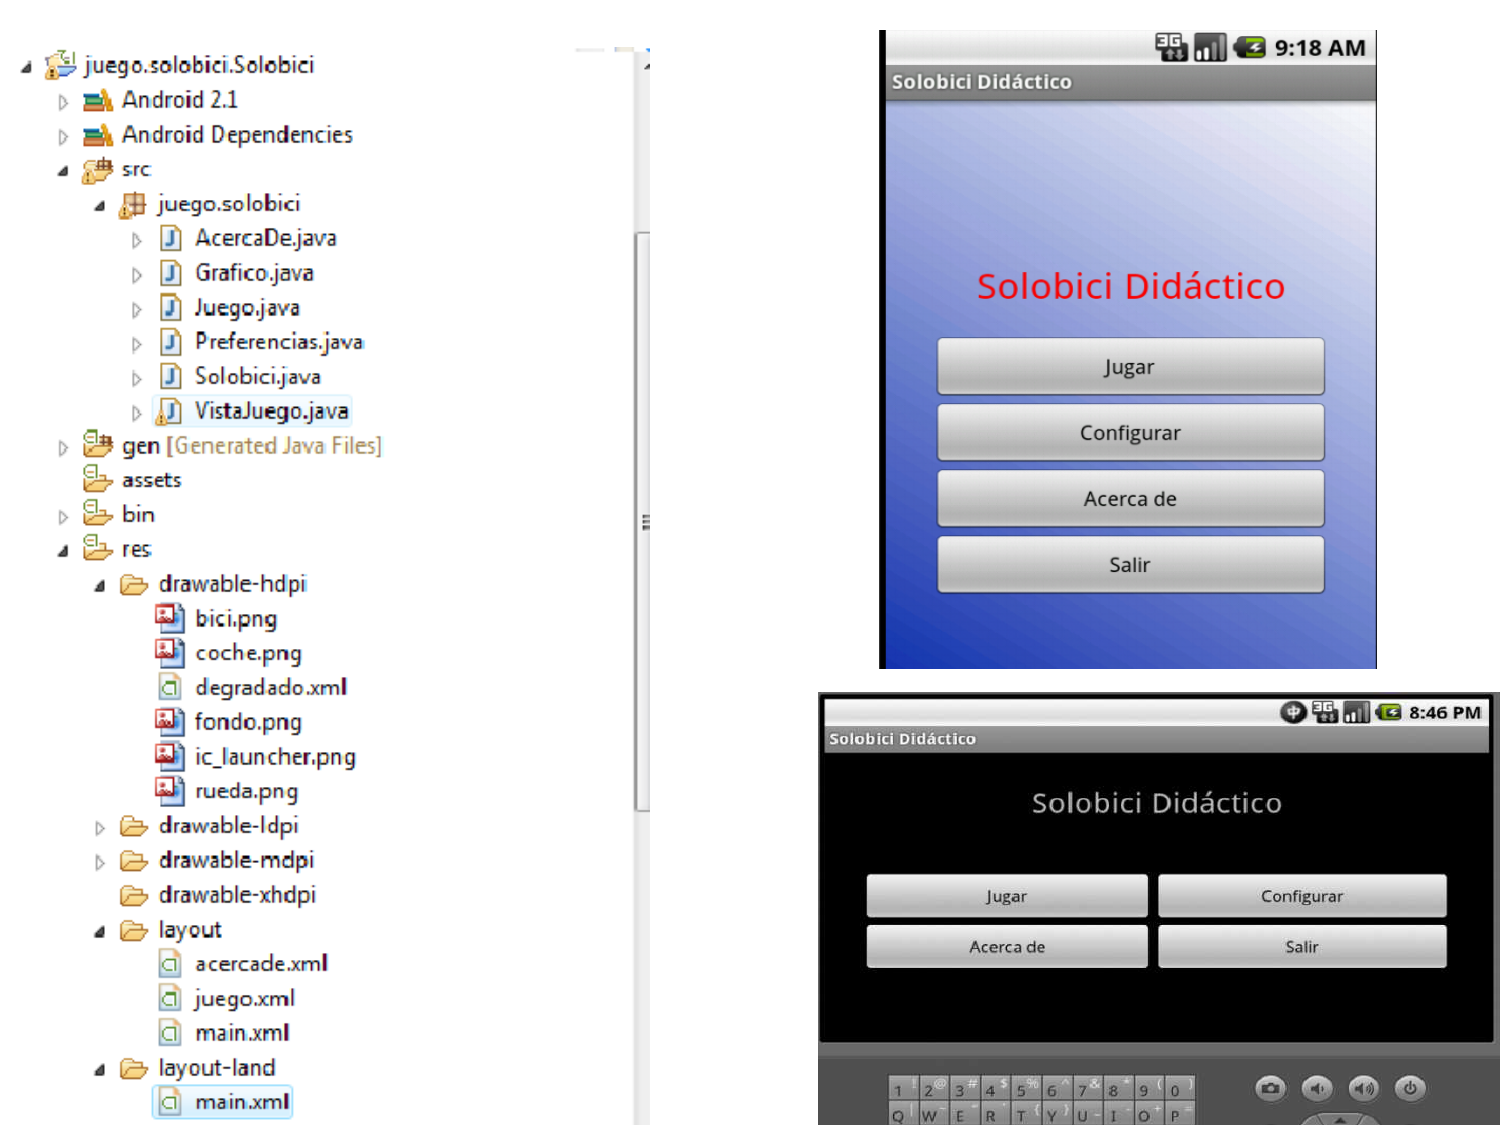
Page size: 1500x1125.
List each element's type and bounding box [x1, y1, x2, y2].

picture [0, 47, 650, 1125]
picture [879, 30, 1377, 669]
picture [818, 692, 1500, 1125]
